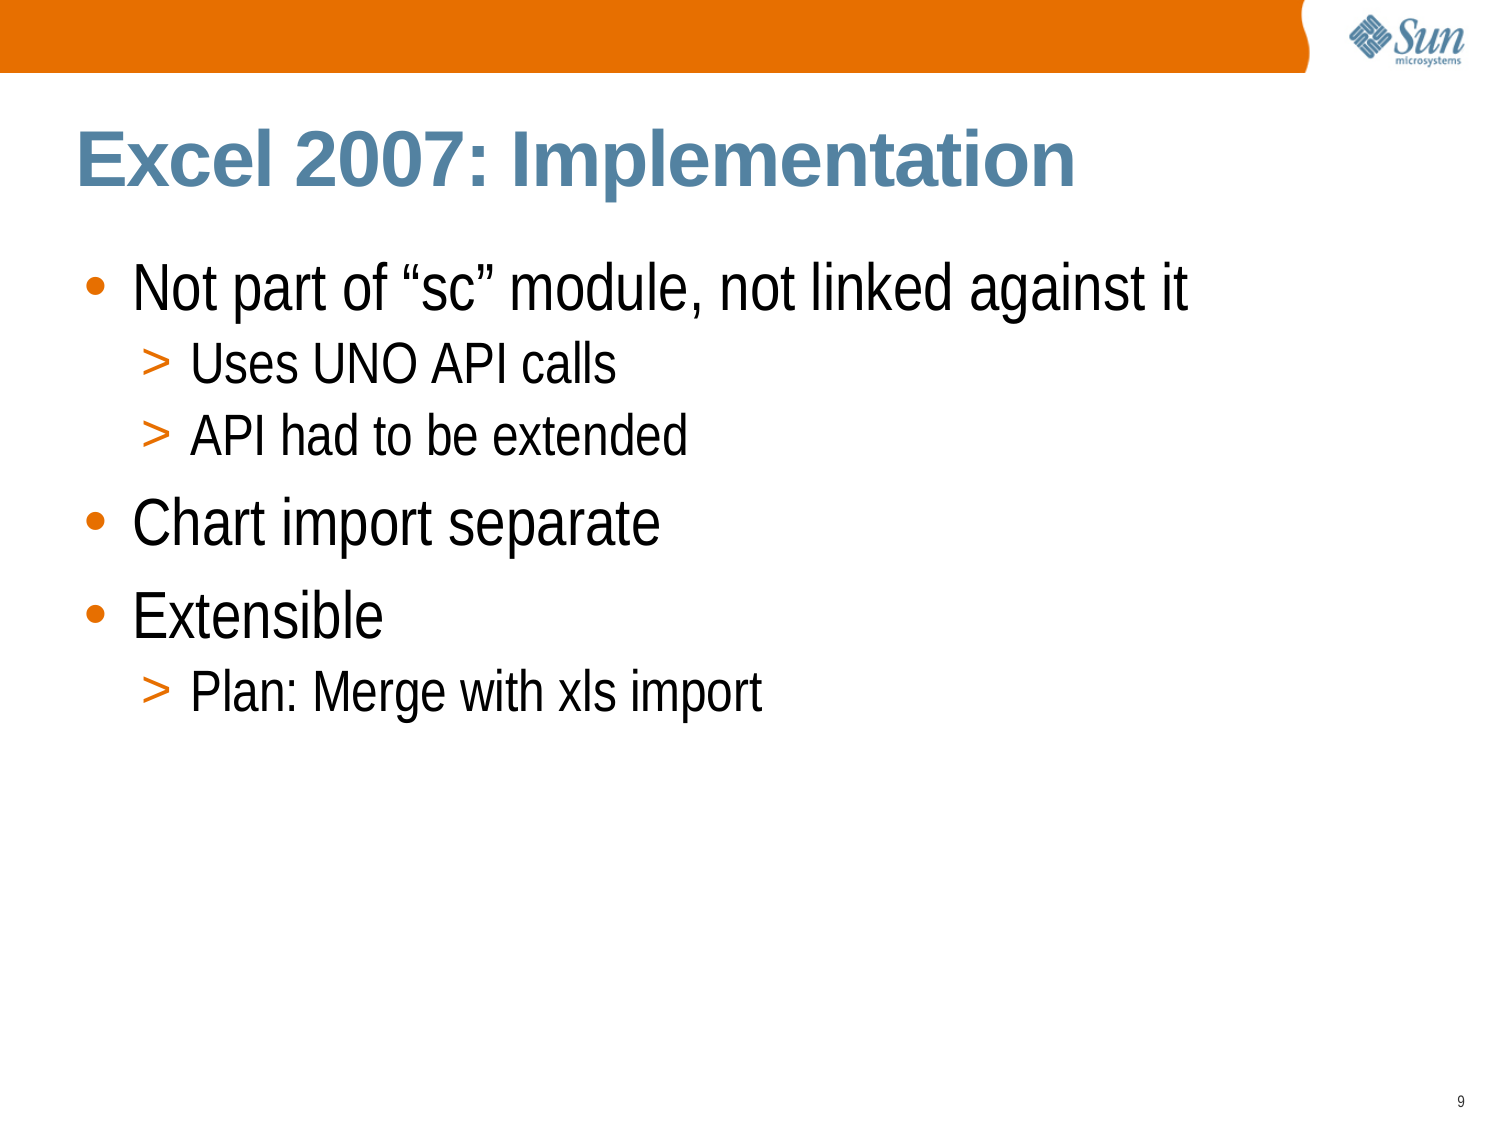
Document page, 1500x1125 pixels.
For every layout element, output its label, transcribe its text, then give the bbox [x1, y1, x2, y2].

picture [0, 0, 1500, 73]
title Excel 2007: Implementation [75, 123, 1437, 227]
list Not part of “sc” module, not linked against it Uses UNO API calls API had to be extended Chart import separate Extensible Plan: Merge with xls import [64, 258, 1401, 1062]
